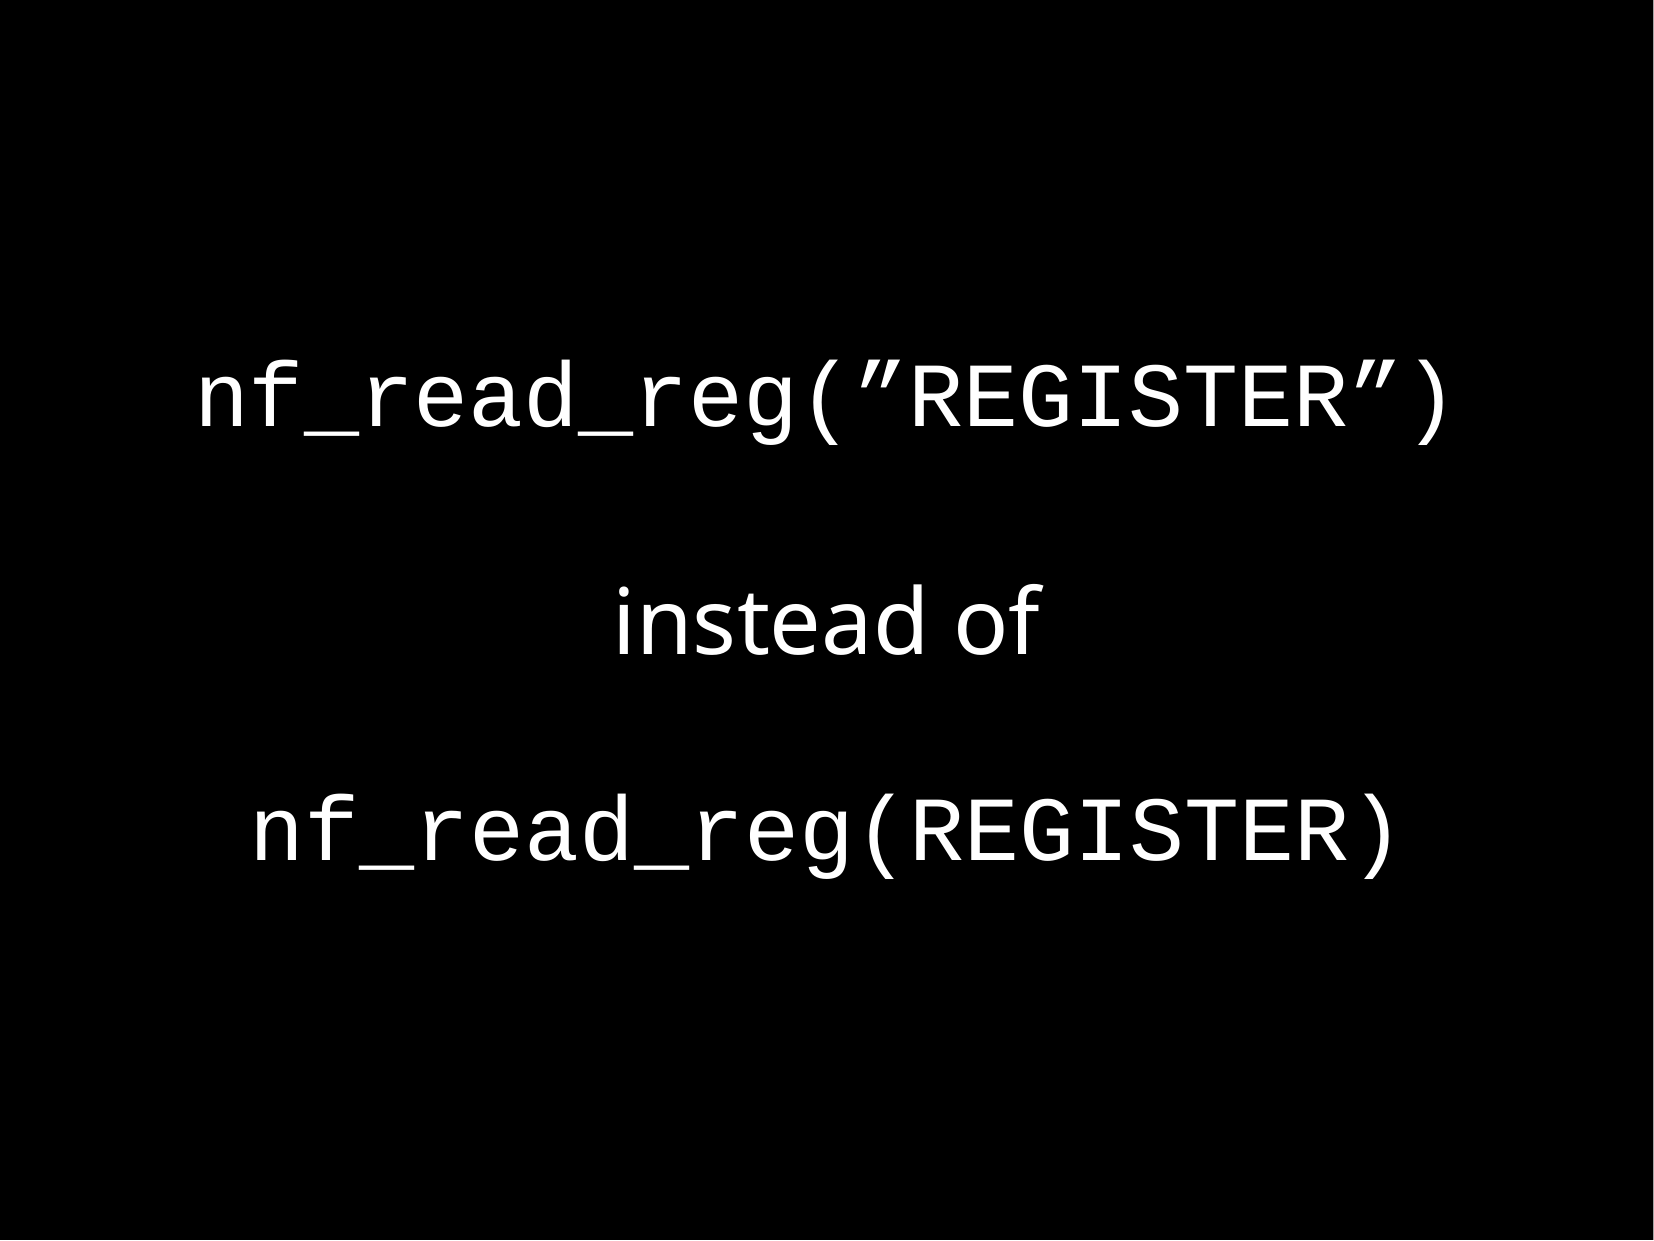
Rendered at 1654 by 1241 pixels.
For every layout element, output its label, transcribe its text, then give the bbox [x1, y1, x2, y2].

title nf_read_reg(”REGISTER”) instead of nf_read_reg(REGISTER) [82, 56, 1571, 1182]
